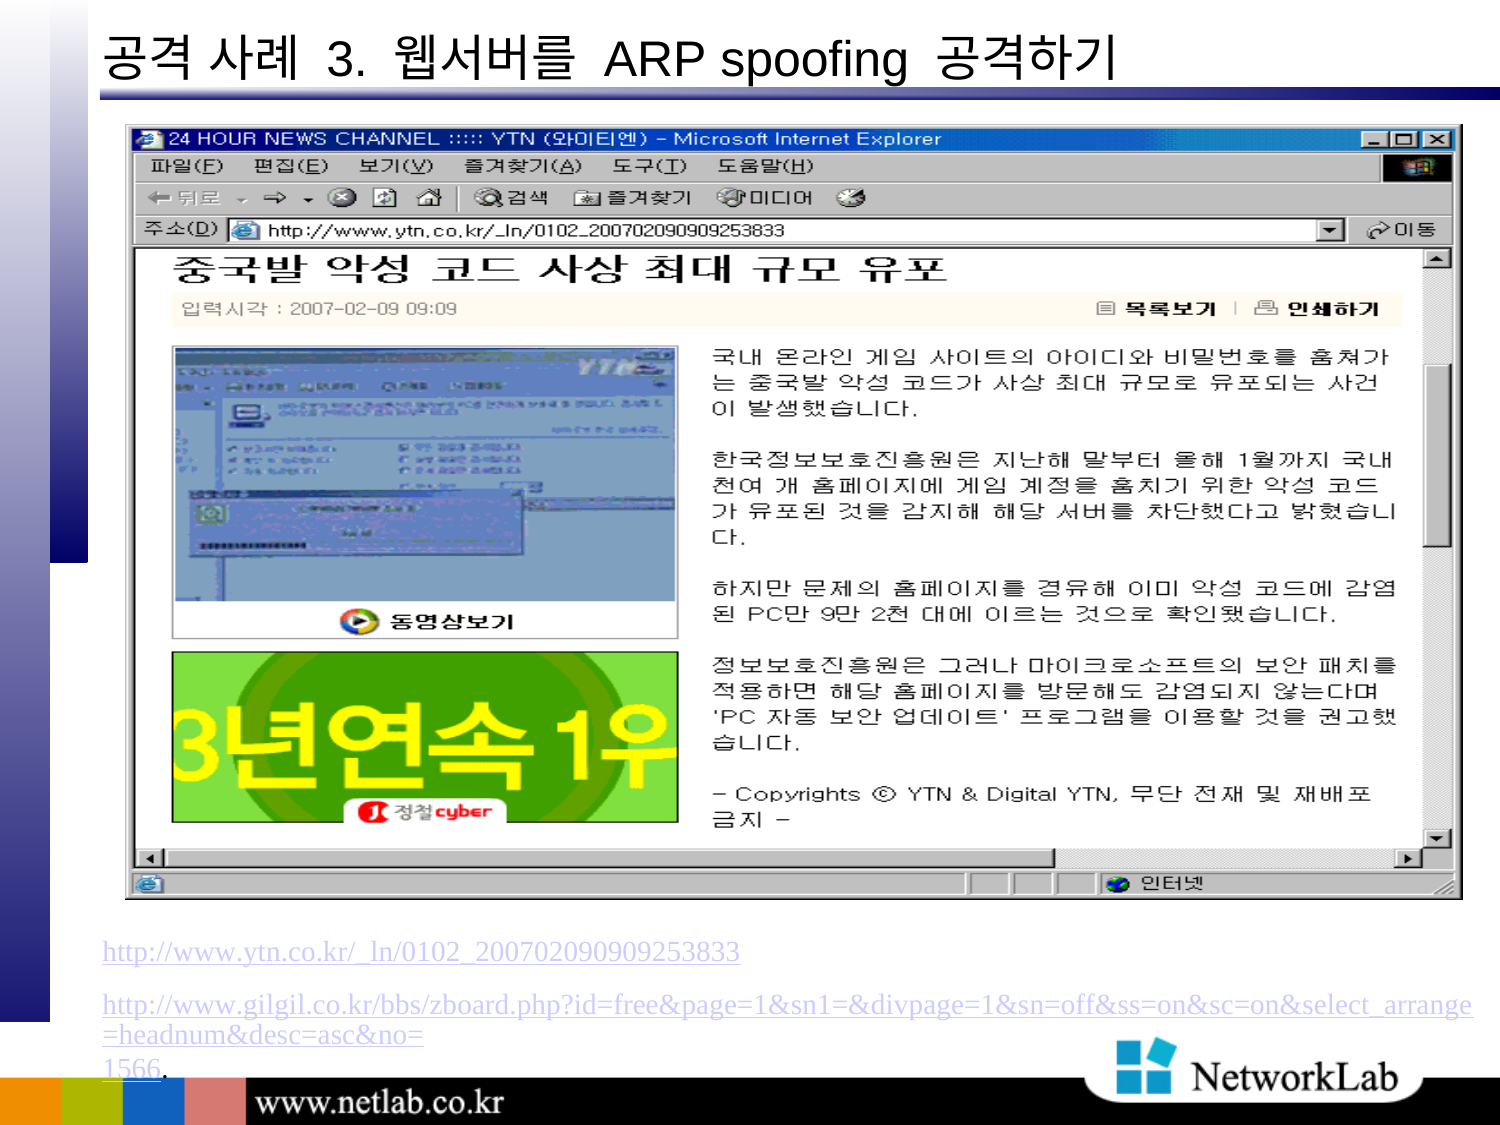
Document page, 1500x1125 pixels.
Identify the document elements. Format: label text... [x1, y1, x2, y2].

picture [135, 1068, 142, 1077]
picture [0, 1022, 1500, 1125]
picture [150, 1068, 157, 1077]
picture [125, 124, 1463, 901]
text_box http://www.ytn.co.kr/_ln/0102_200702090909253833 http://www.gilgil.co.kr/bbs/zboard.php?id=free&page=1&sn1=&divpage=1&sn=off&ss=on&sc=on&select_arrange=headnum&desc=asc&no=1566. [87, 924, 1500, 1064]
picture [99, 95, 1500, 100]
text_box 공격 사례 3. 웹서버를 ARP spoofing 공격하기 [87, 18, 1500, 95]
